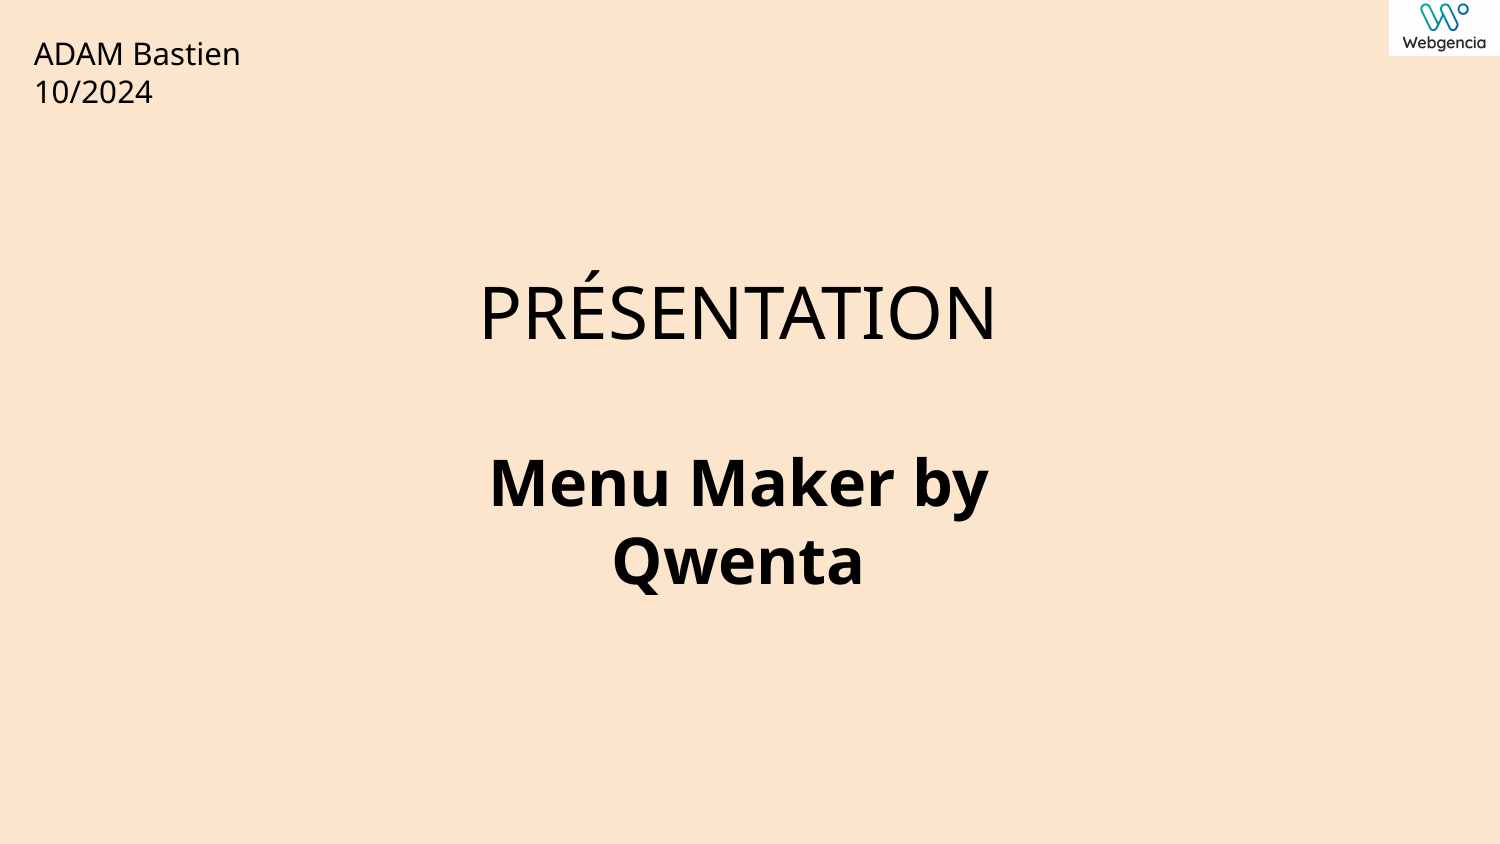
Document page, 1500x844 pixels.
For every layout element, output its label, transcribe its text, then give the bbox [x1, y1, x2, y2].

text_box ADAM Bastien 10/2024 [18, 19, 410, 66]
text_box PRÉSENTATION Menu Maker by Qwenta [392, 252, 1086, 384]
picture [1389, 0, 1500, 56]
